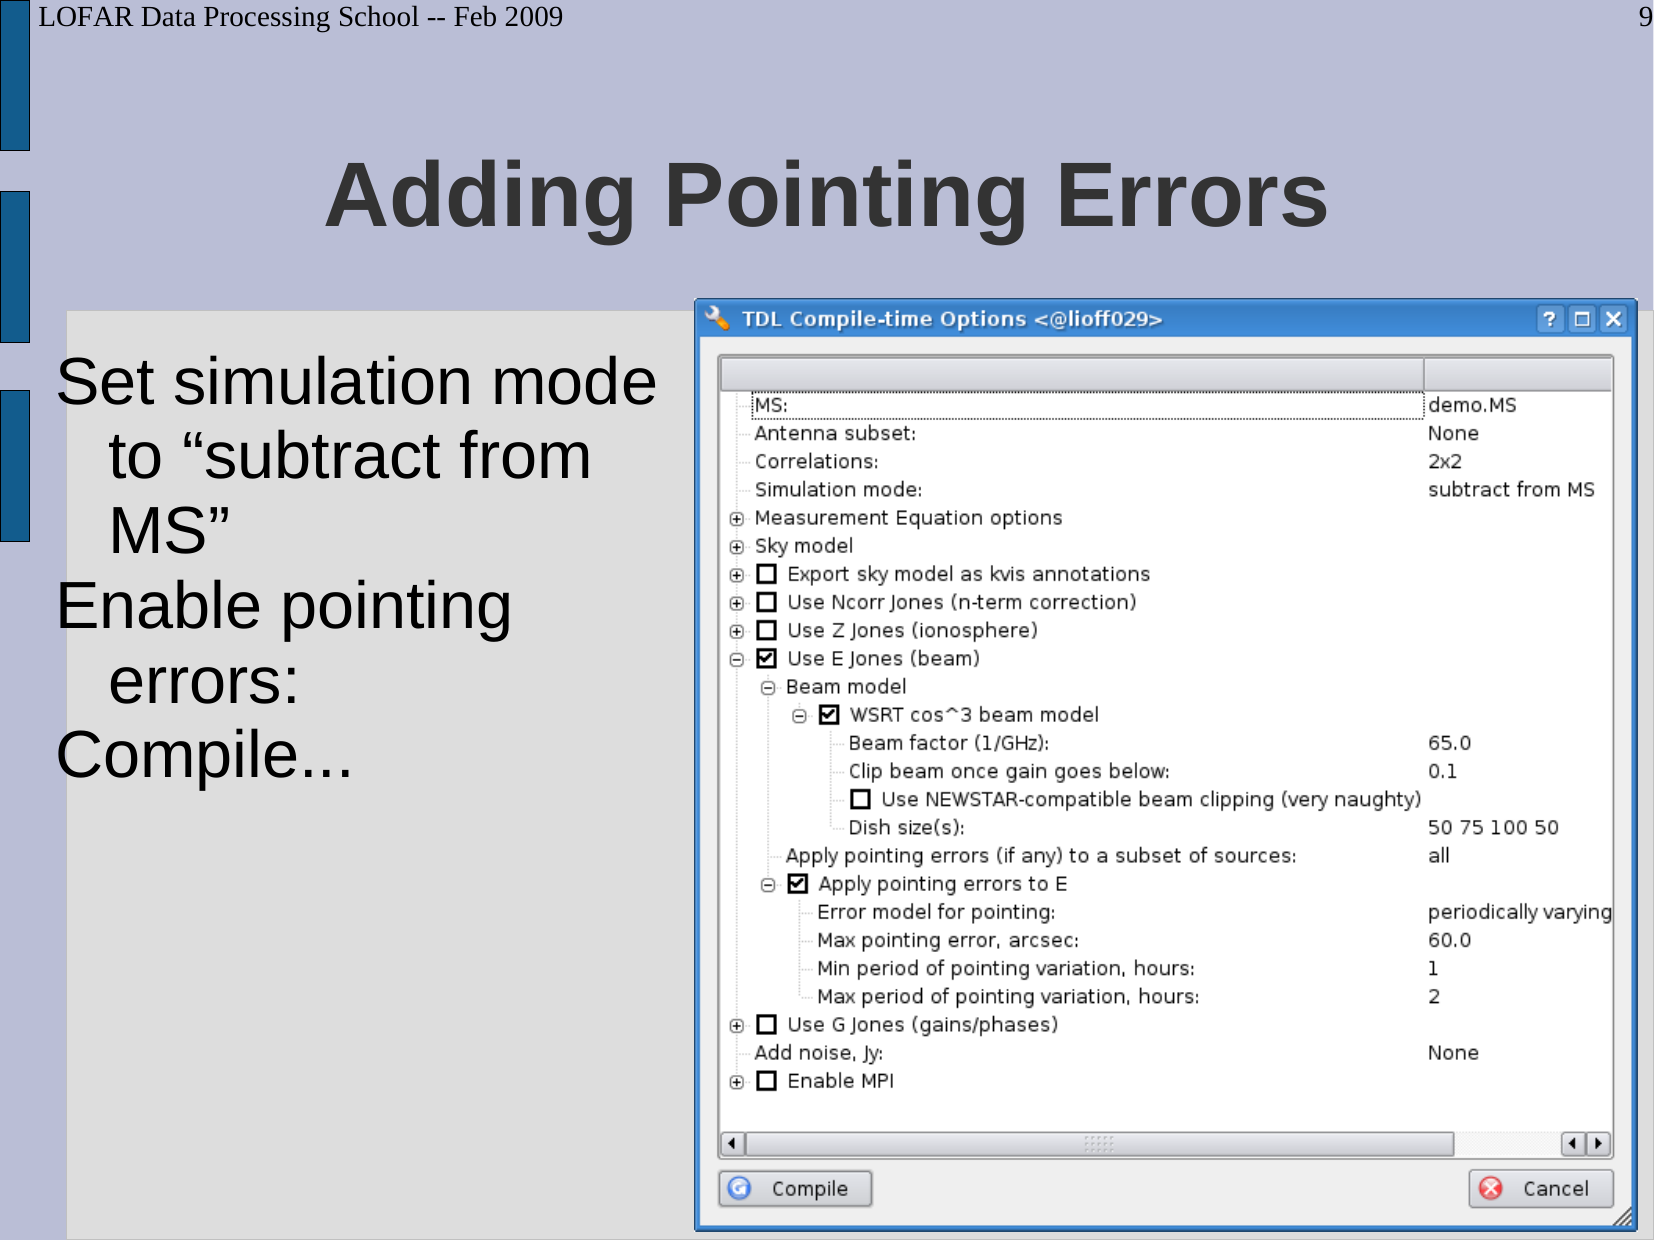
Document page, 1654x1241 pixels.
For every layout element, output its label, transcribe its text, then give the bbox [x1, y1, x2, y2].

picture [694, 298, 1638, 1232]
title Adding Pointing Errors [121, 91, 1534, 299]
list Set simulation mode to “subtract from MS” Enable pointing errors: Compile... [37, 343, 676, 1126]
